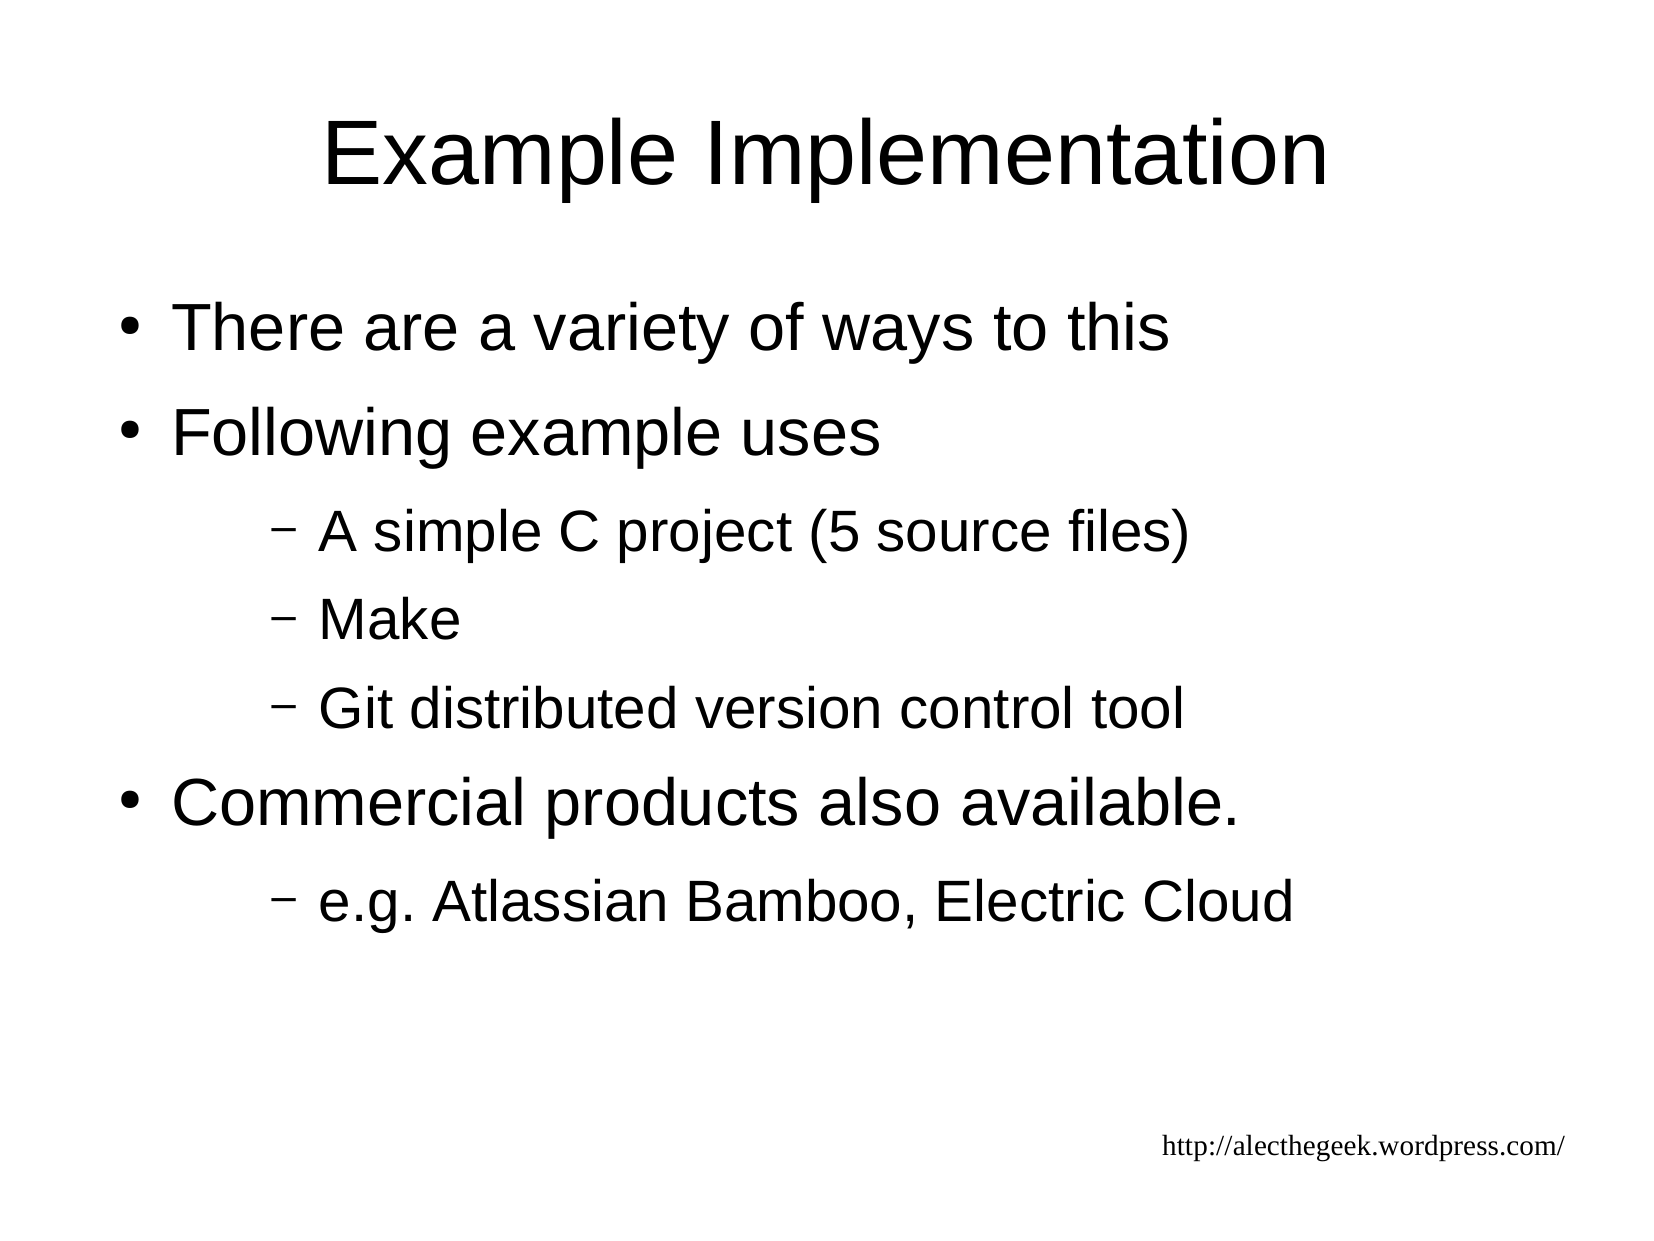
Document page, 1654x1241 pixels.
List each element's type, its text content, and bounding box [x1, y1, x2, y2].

title Example Implementation [82, 49, 1571, 257]
list There are a variety of ways to this Following example uses A simple C project (5 source files) Make Git distributed version control tool Commercial products also available. e.g. Atlassian Bamboo, Electric Cloud [82, 290, 1571, 1109]
